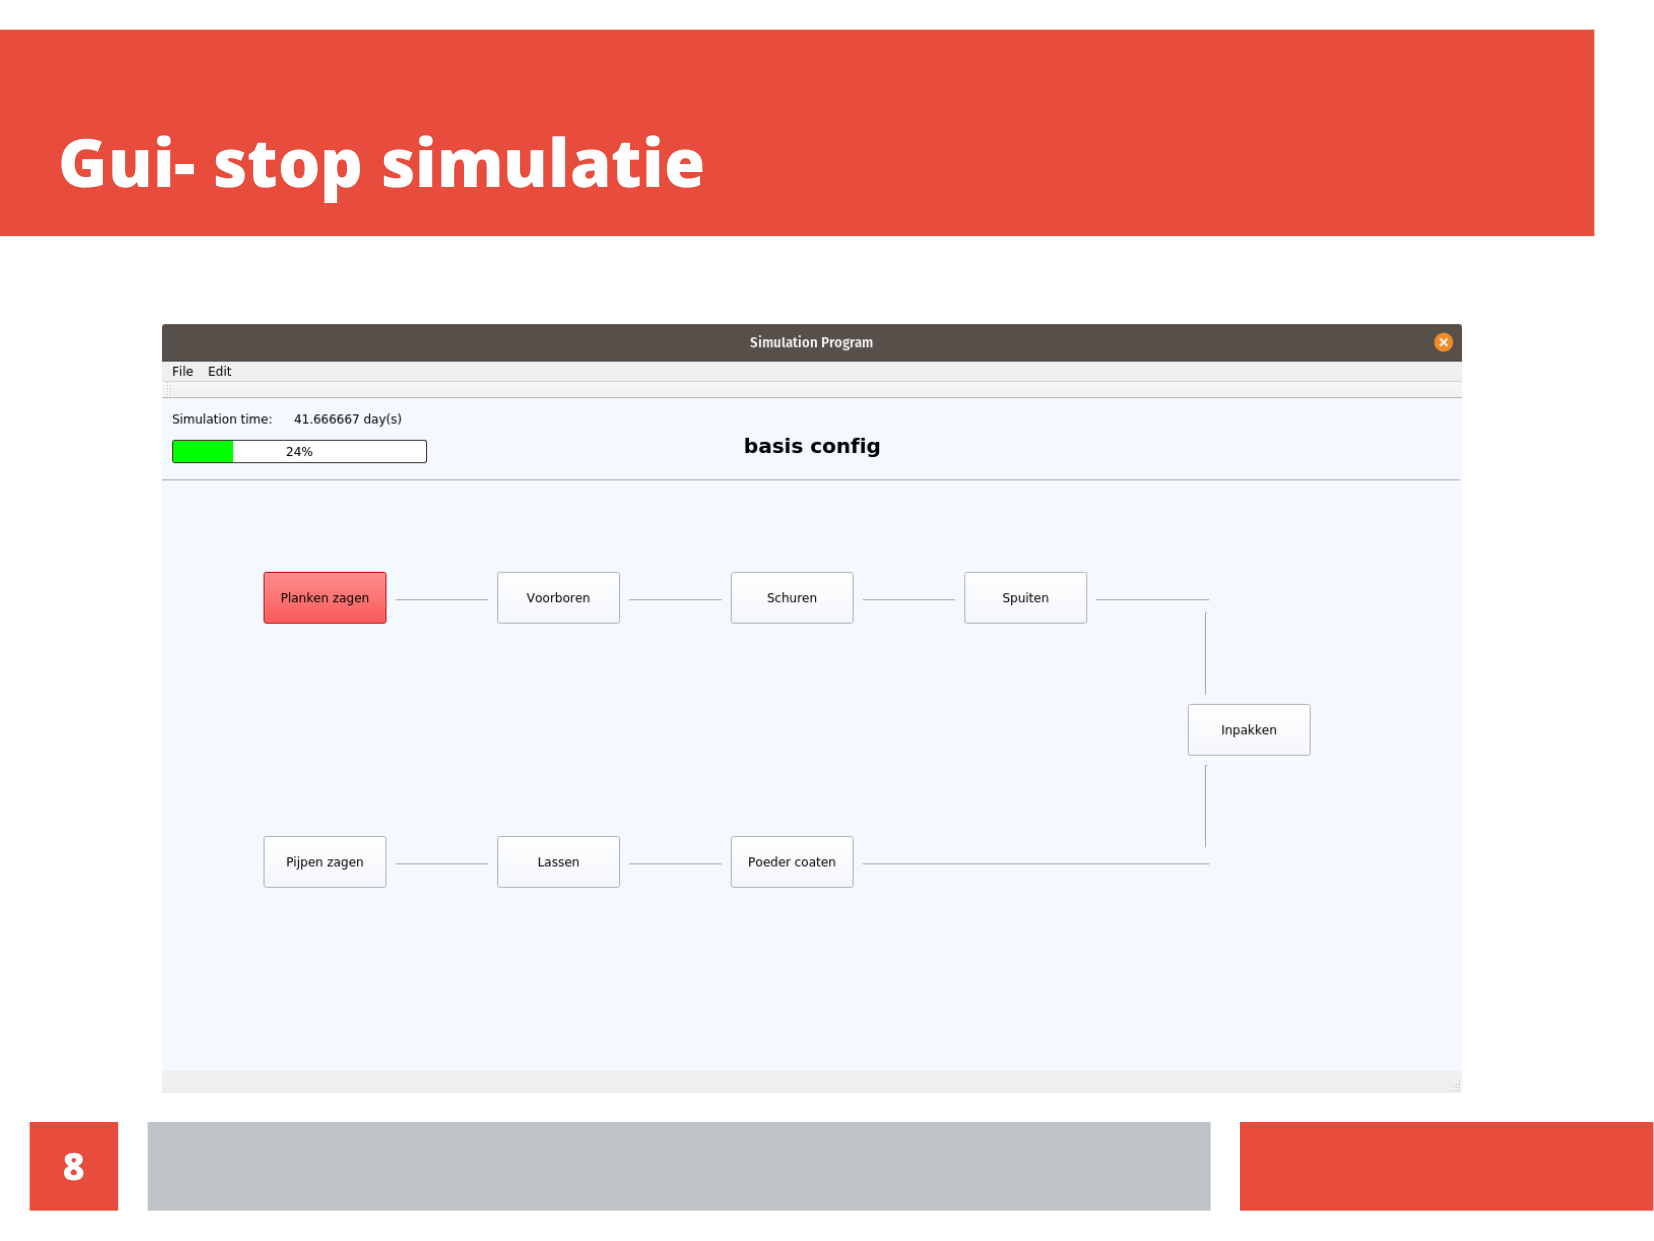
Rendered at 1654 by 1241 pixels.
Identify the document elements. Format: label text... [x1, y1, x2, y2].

picture [162, 324, 1462, 1093]
title Gui- stop simulatie [59, 59, 1595, 207]
